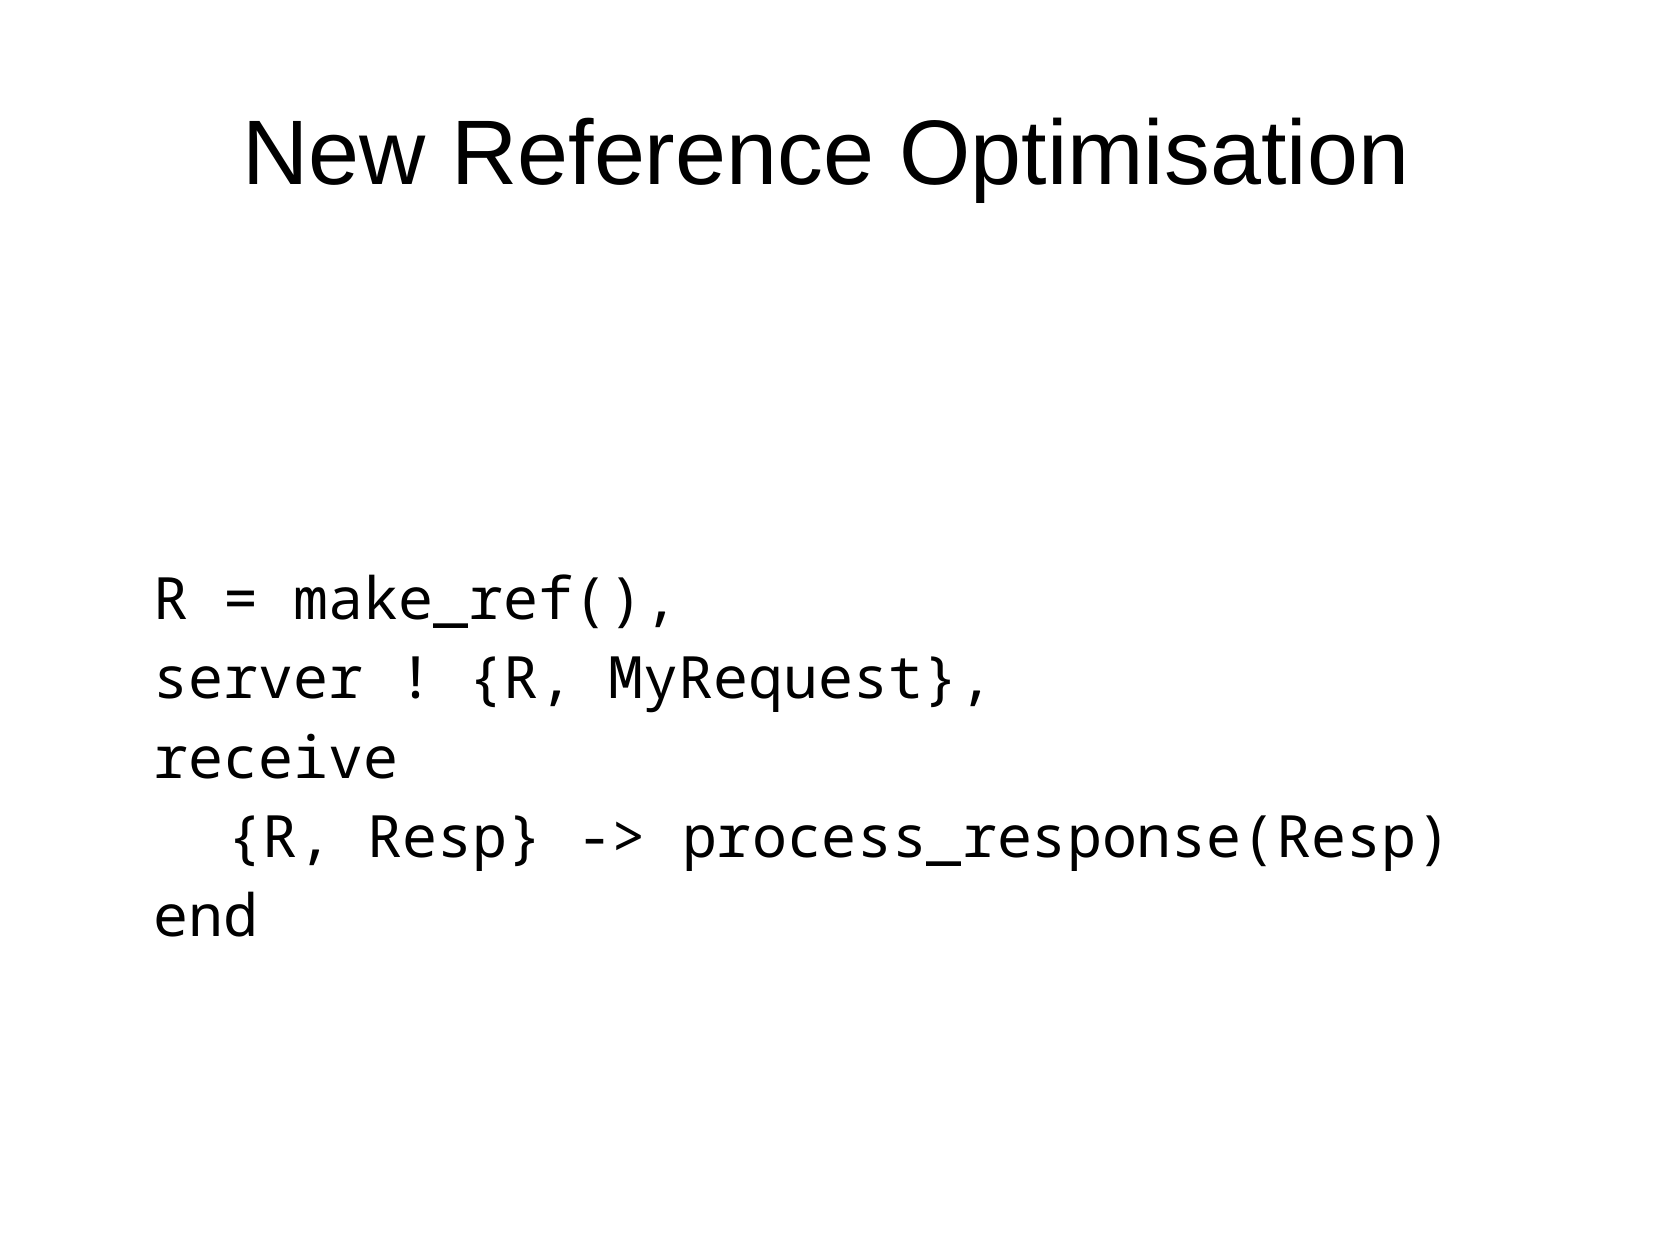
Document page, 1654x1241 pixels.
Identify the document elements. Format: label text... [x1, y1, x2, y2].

title New Reference Optimisation [82, 49, 1571, 257]
list R = make_ref(), server ! {R, MyRequest}, receive {R, Resp} -> process_response(Resp) end [82, 290, 1571, 1109]
